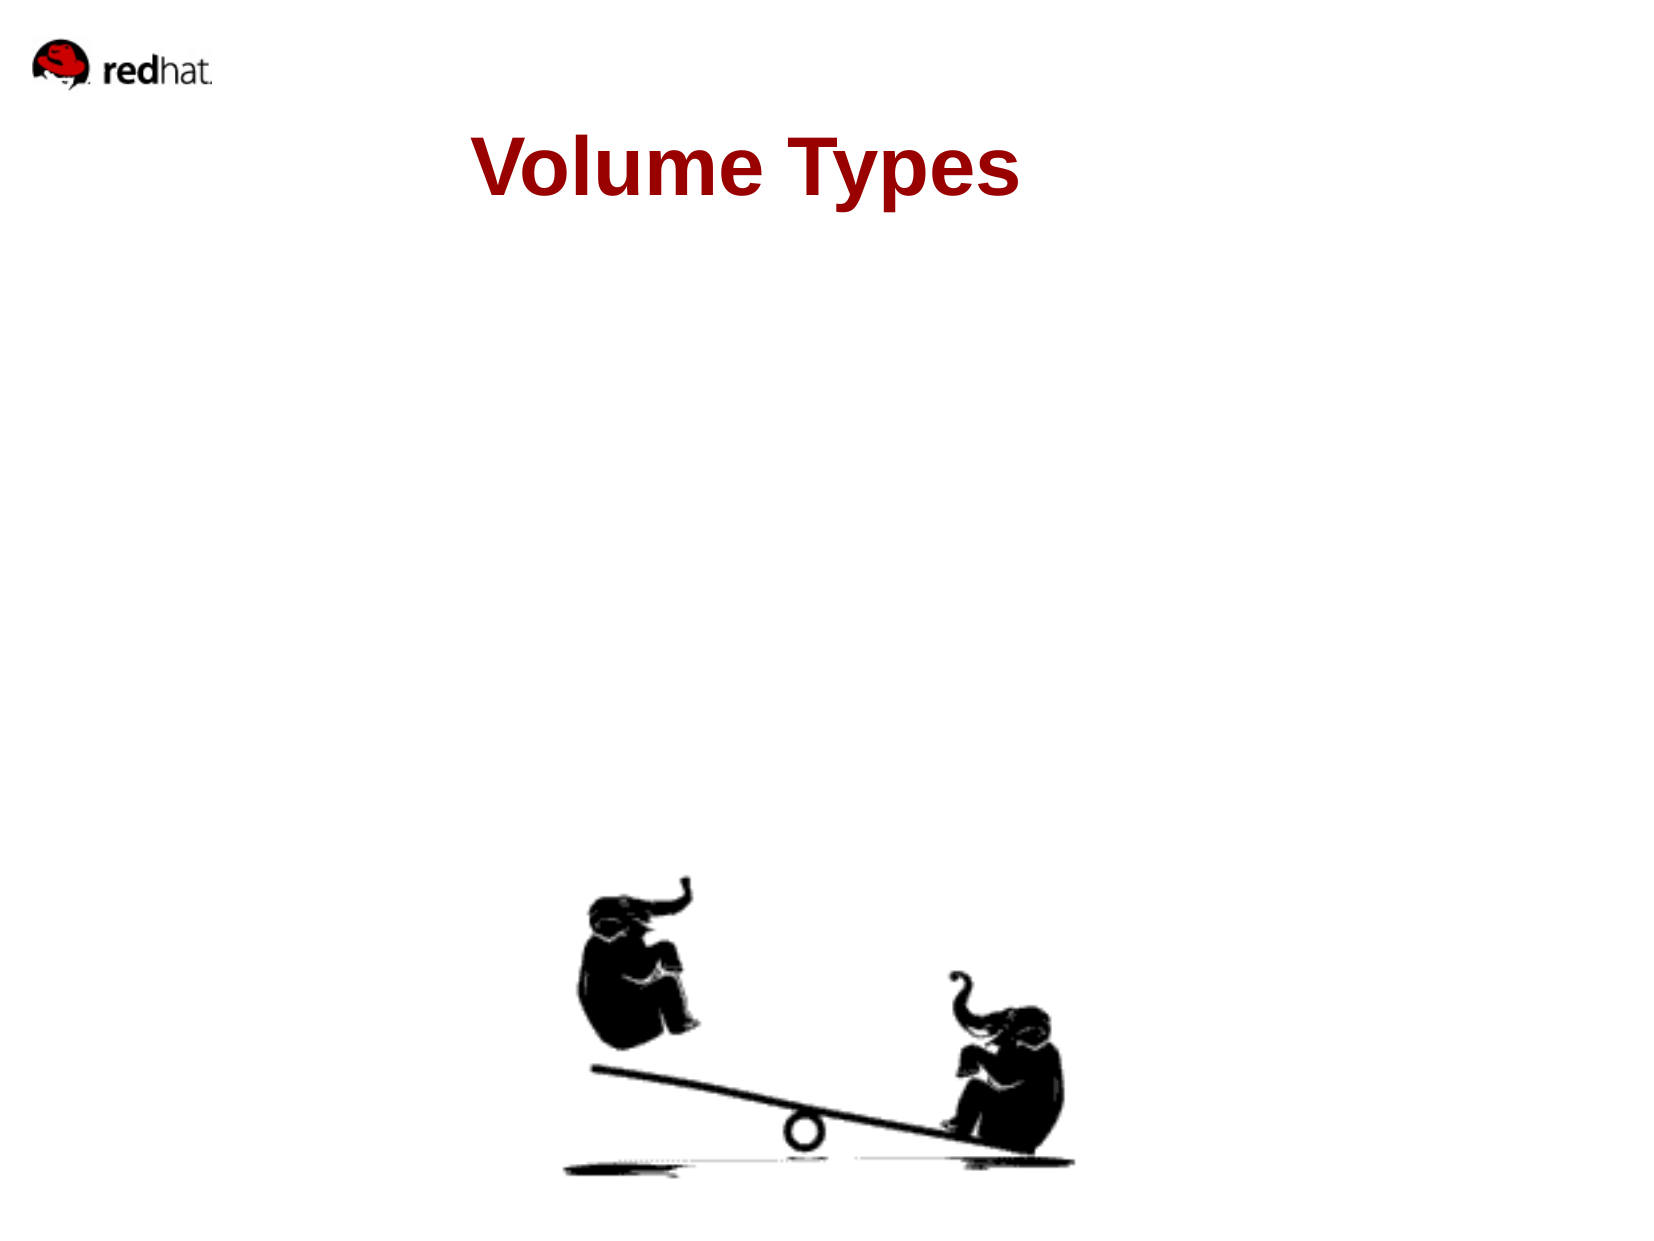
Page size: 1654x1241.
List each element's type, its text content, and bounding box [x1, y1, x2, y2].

picture [15, 494, 1606, 1240]
text_box Volume Types [150, 112, 1313, 226]
picture [31, 37, 212, 98]
